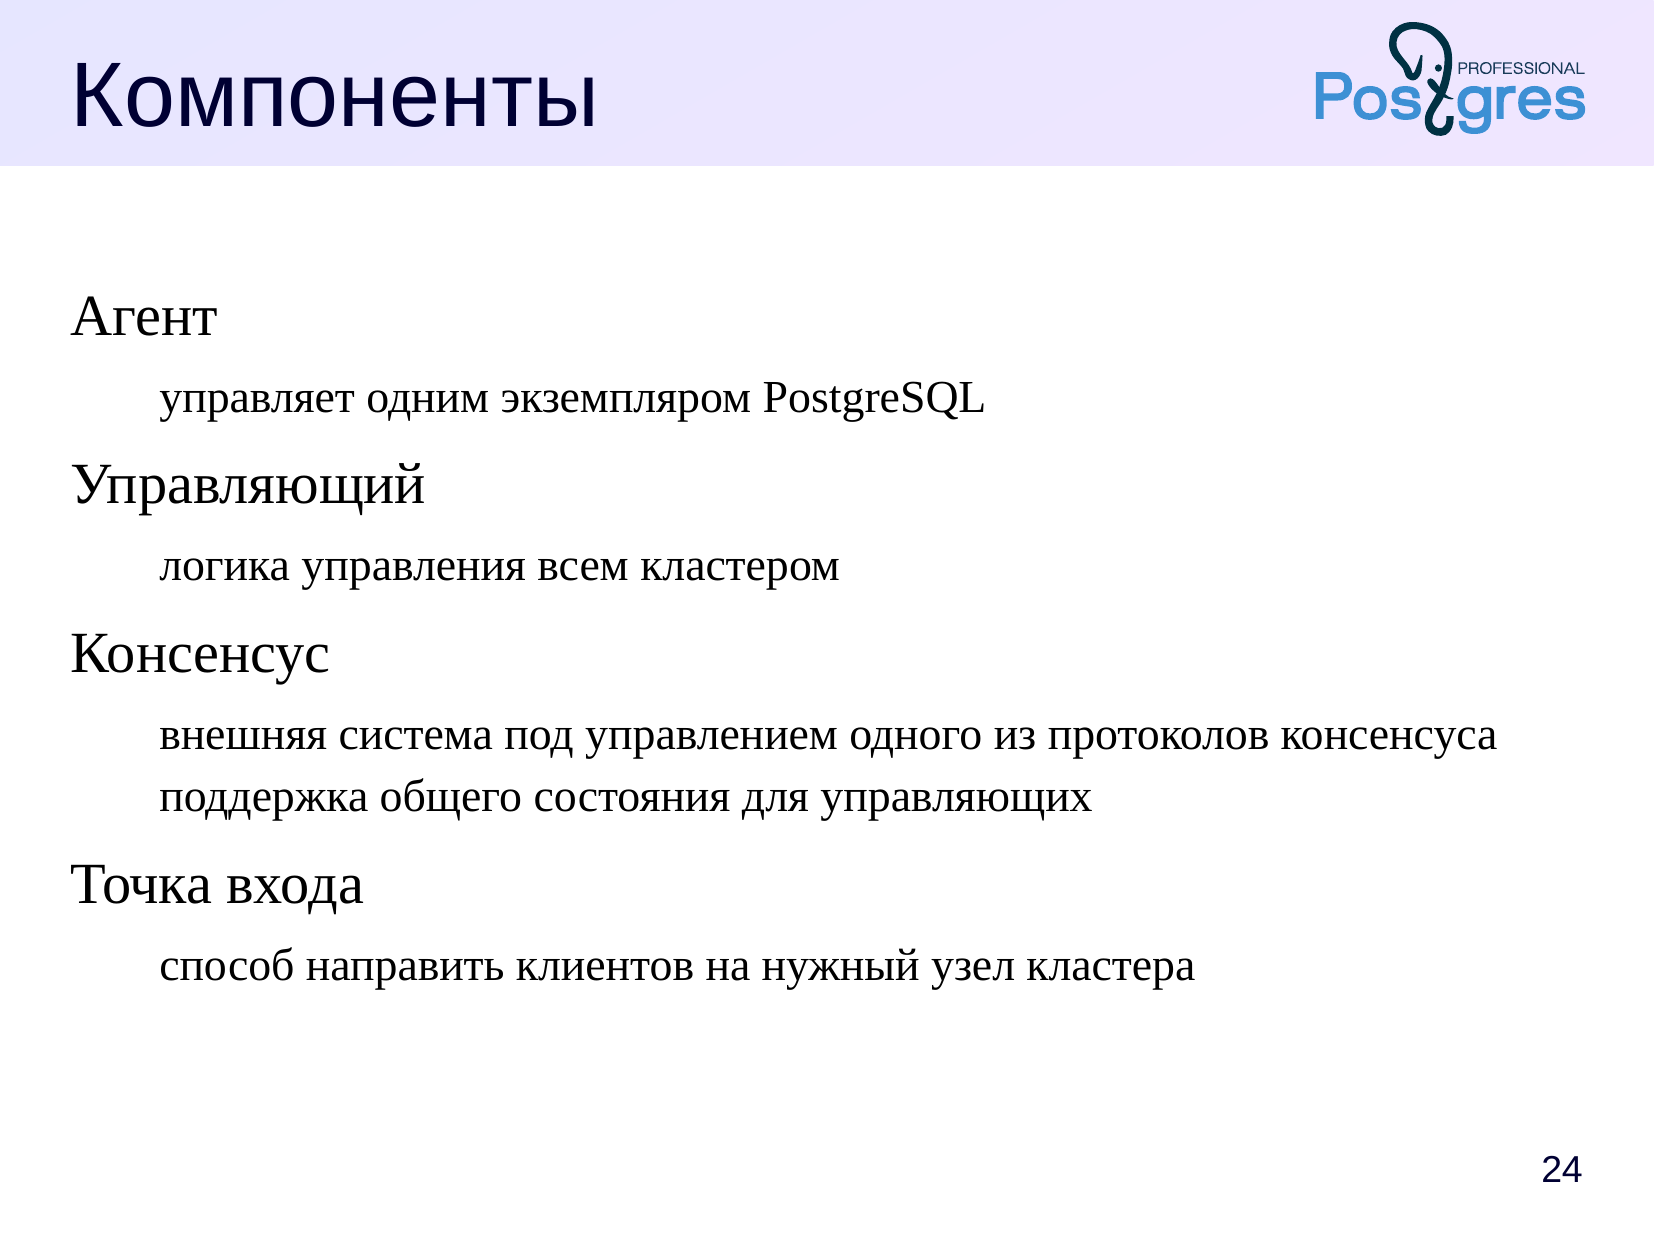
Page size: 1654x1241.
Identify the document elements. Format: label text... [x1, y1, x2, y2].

list Агент управляет одним экземпляром PostgreSQL Управляющий логика управления всем кластером Консенсус внешняя система под управлением одного из протоколов консенсуса поддержка общего состояния для управляющих Точка входа способ направить клиентов на нужный узел кластера [70, 283, 1583, 1141]
title Компоненты [70, 43, 1241, 147]
